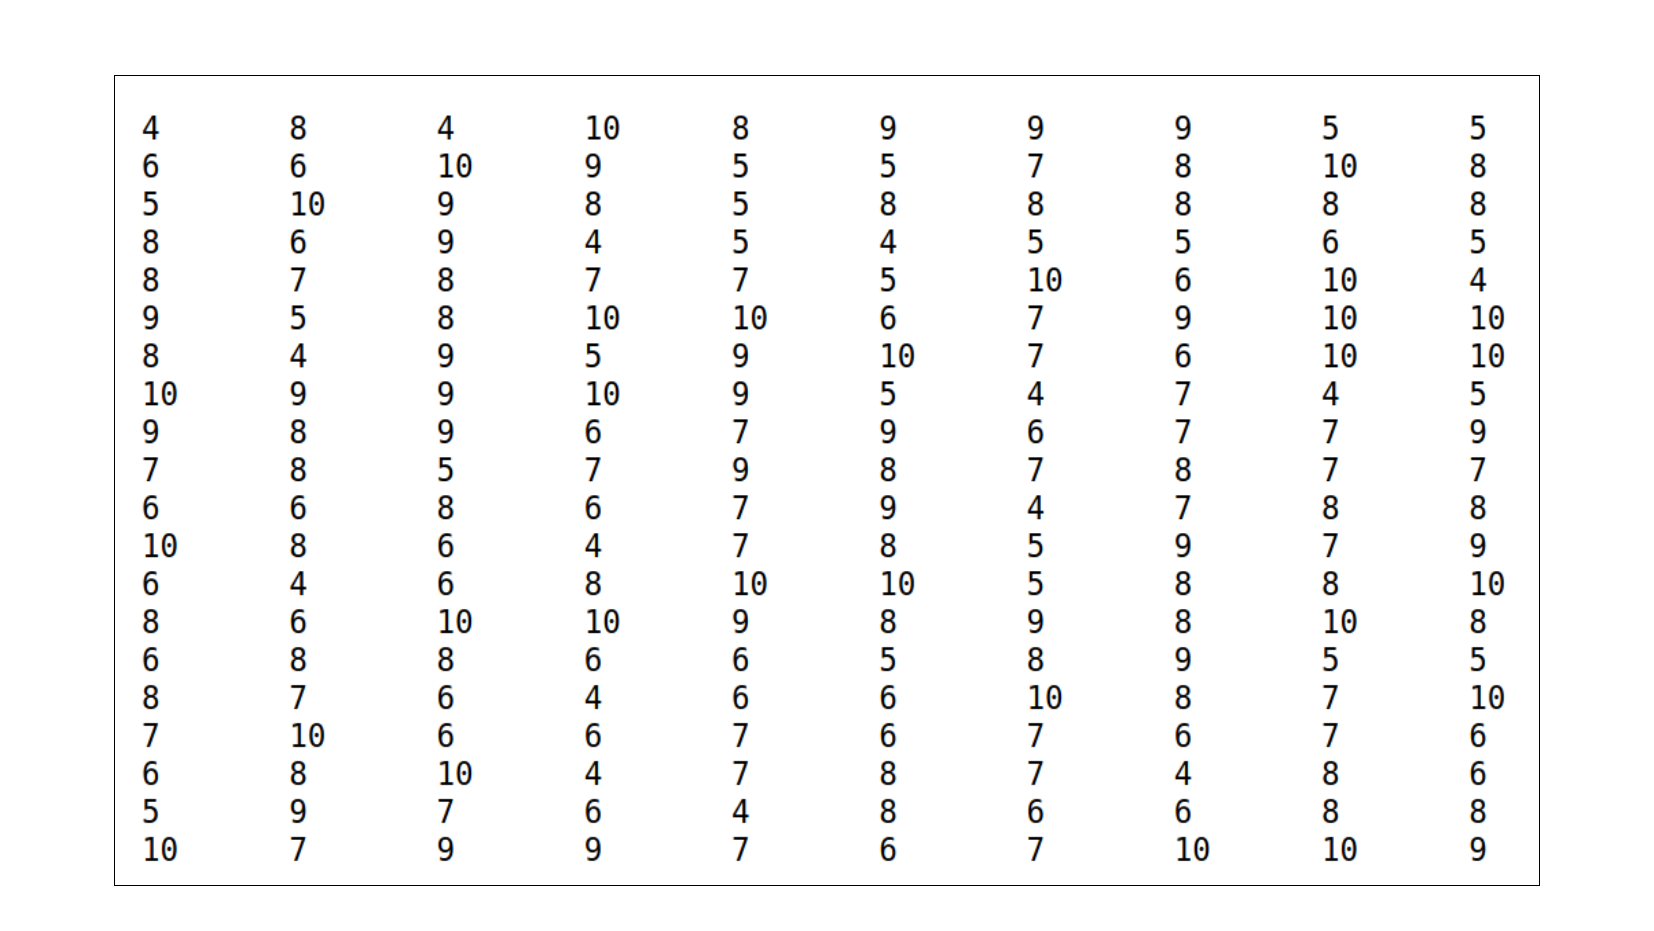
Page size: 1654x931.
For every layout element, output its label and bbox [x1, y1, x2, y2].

picture [114, 75, 1540, 886]
